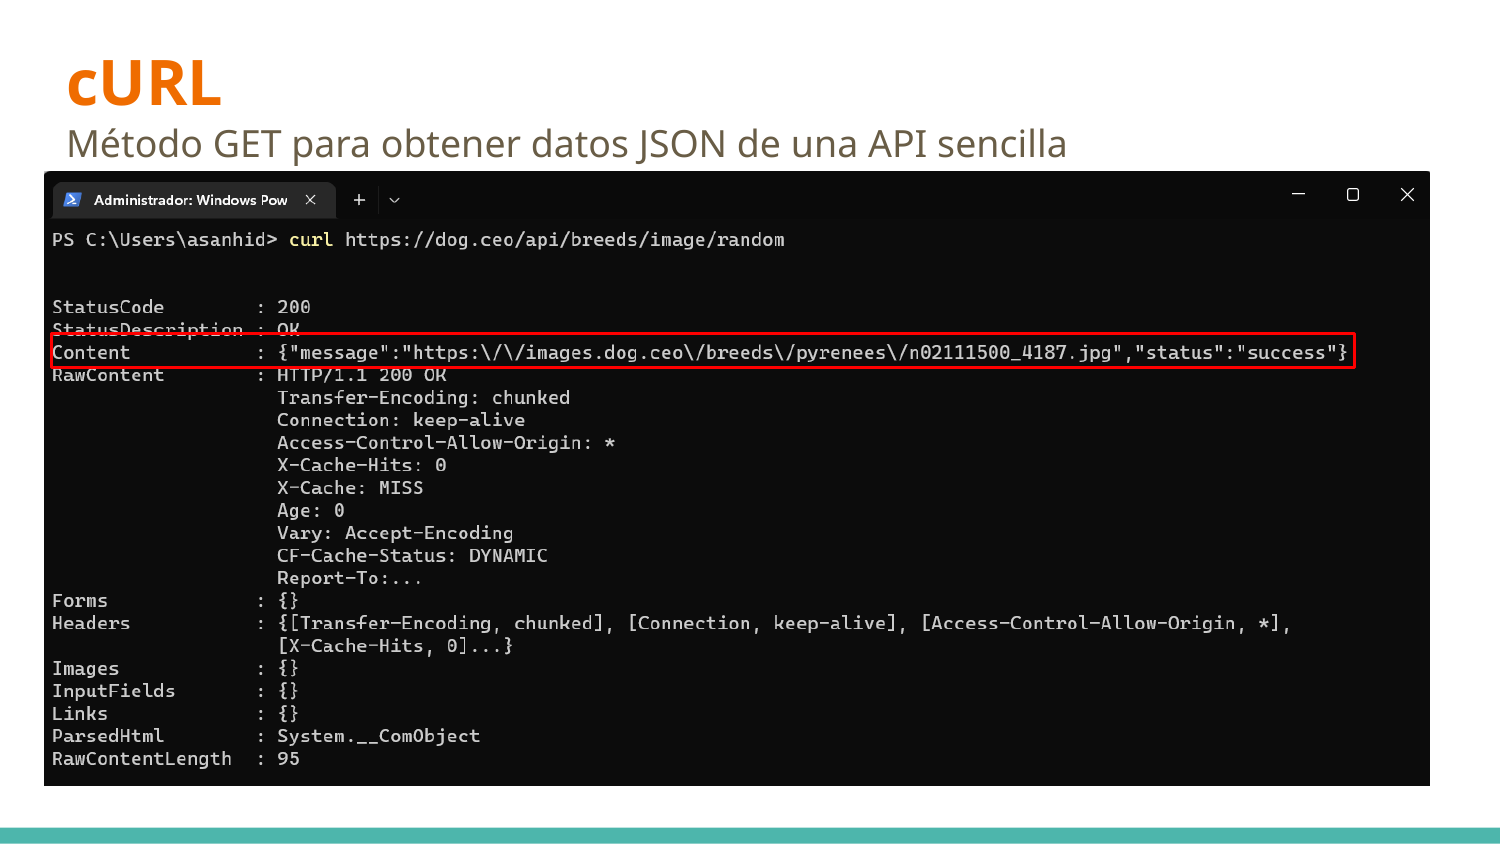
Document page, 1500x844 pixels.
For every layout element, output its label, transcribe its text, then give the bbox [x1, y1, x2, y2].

list Método GET para obtener datos JSON de una API sencilla [51, 95, 1449, 683]
picture [44, 171, 1430, 786]
title cURL [51, 23, 1449, 95]
